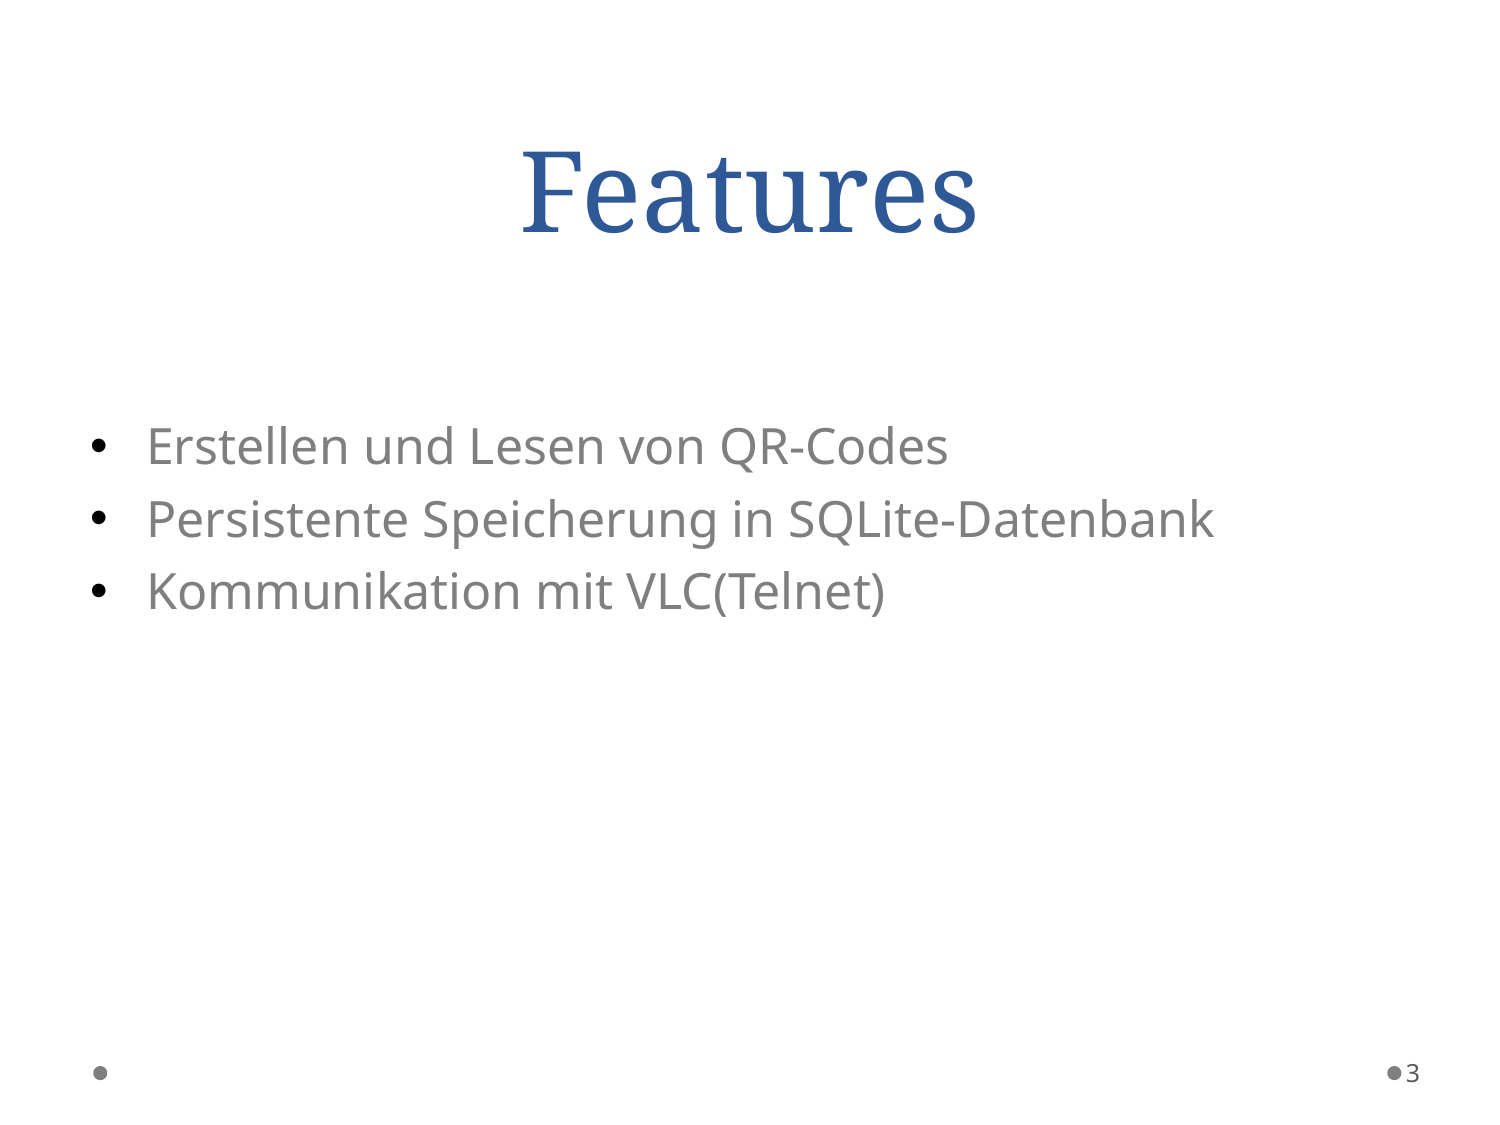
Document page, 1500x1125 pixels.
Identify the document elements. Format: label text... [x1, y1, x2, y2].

list Erstellen und Lesen von QR-Codes Persistente Speicherung in SQLite-Datenbank Kommunikation mit VLC(Telnet) [75, 262, 1447, 1005]
text_box <Nummer> [1401, 1042, 1494, 1103]
title Features [75, 0, 1426, 262]
